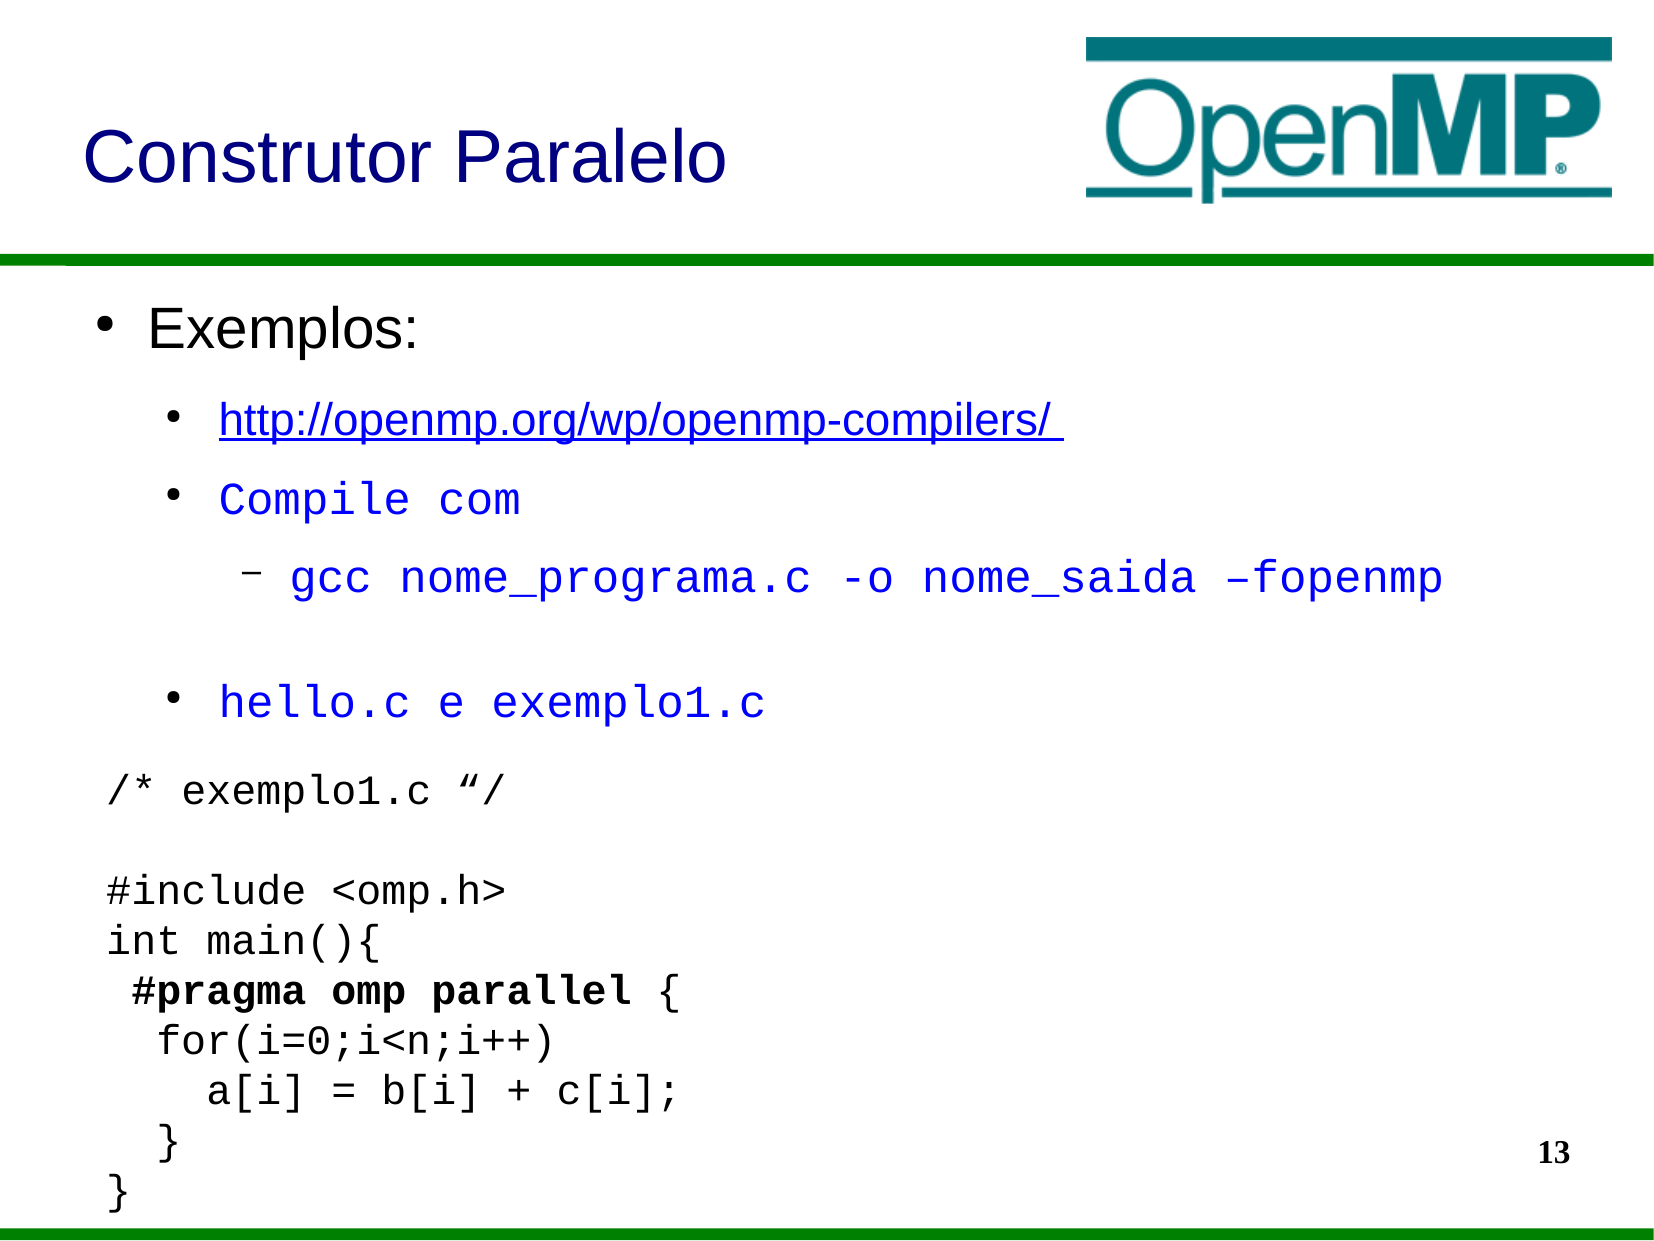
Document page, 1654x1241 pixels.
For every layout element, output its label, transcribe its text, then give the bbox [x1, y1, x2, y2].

slide_number <número> [1185, 1129, 1571, 1216]
picture [1086, 37, 1612, 226]
title Construtor Paralelo [82, 49, 1571, 257]
text_box /* exemplo1.c “/ #include <omp.h> int main(){ #pragma omp parallel { for(i=0;i<n;i++) a[i] = b[i] + c[i]; } } [91, 755, 697, 1221]
list Exemplos: http://openmp.org/wp/openmp-compilers/ Compile com gcc nome_programa.c -o nome_saida –fopenmp hello.c e exemplo1.c [76, 290, 1565, 995]
